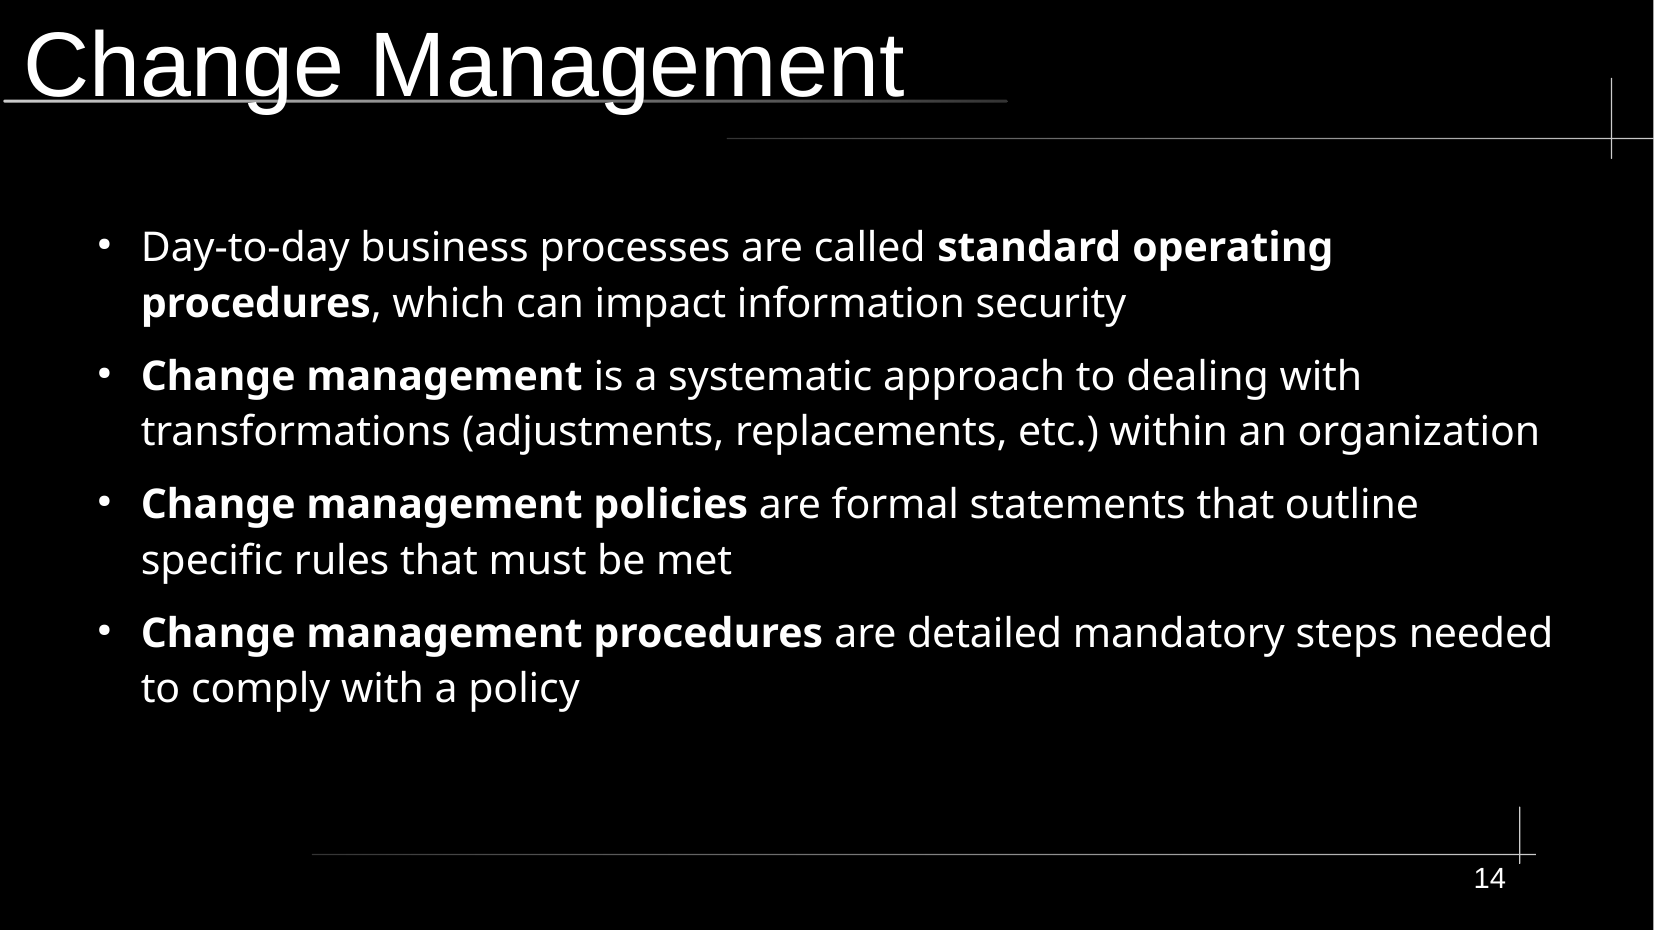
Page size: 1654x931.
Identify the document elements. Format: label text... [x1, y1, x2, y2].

list Day-to-day business processes are called standard operating procedures, which can impact information security Change management is a systematic approach to dealing with transformations (adjustments, replacements, etc.) within an organization Change management policies are formal statements that outline specific rules that must be met Change management procedures are detailed mandatory steps needed to comply with a policy [82, 217, 1571, 758]
title Change Management [23, 11, 1589, 119]
